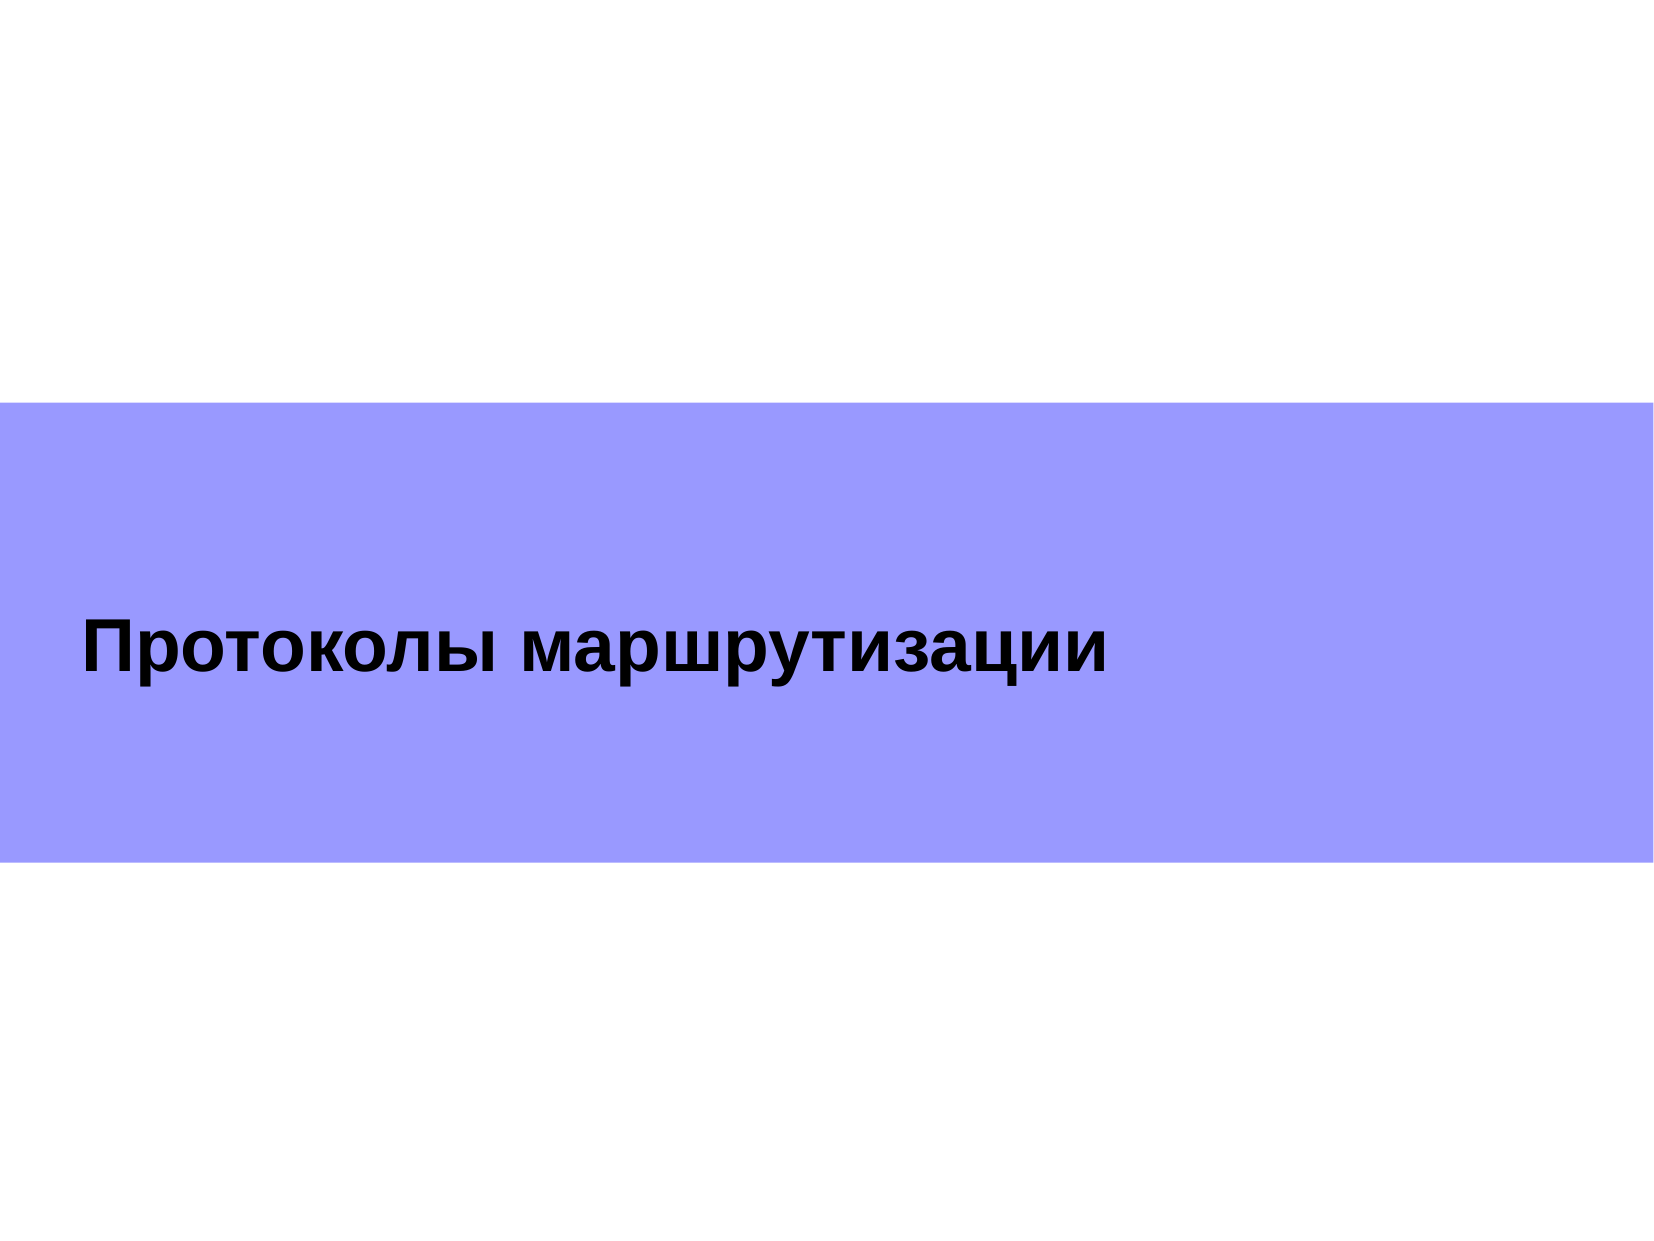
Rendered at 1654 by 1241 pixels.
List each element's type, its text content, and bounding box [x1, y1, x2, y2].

text_box Протоколы маршрутизации [67, 600, 1530, 772]
